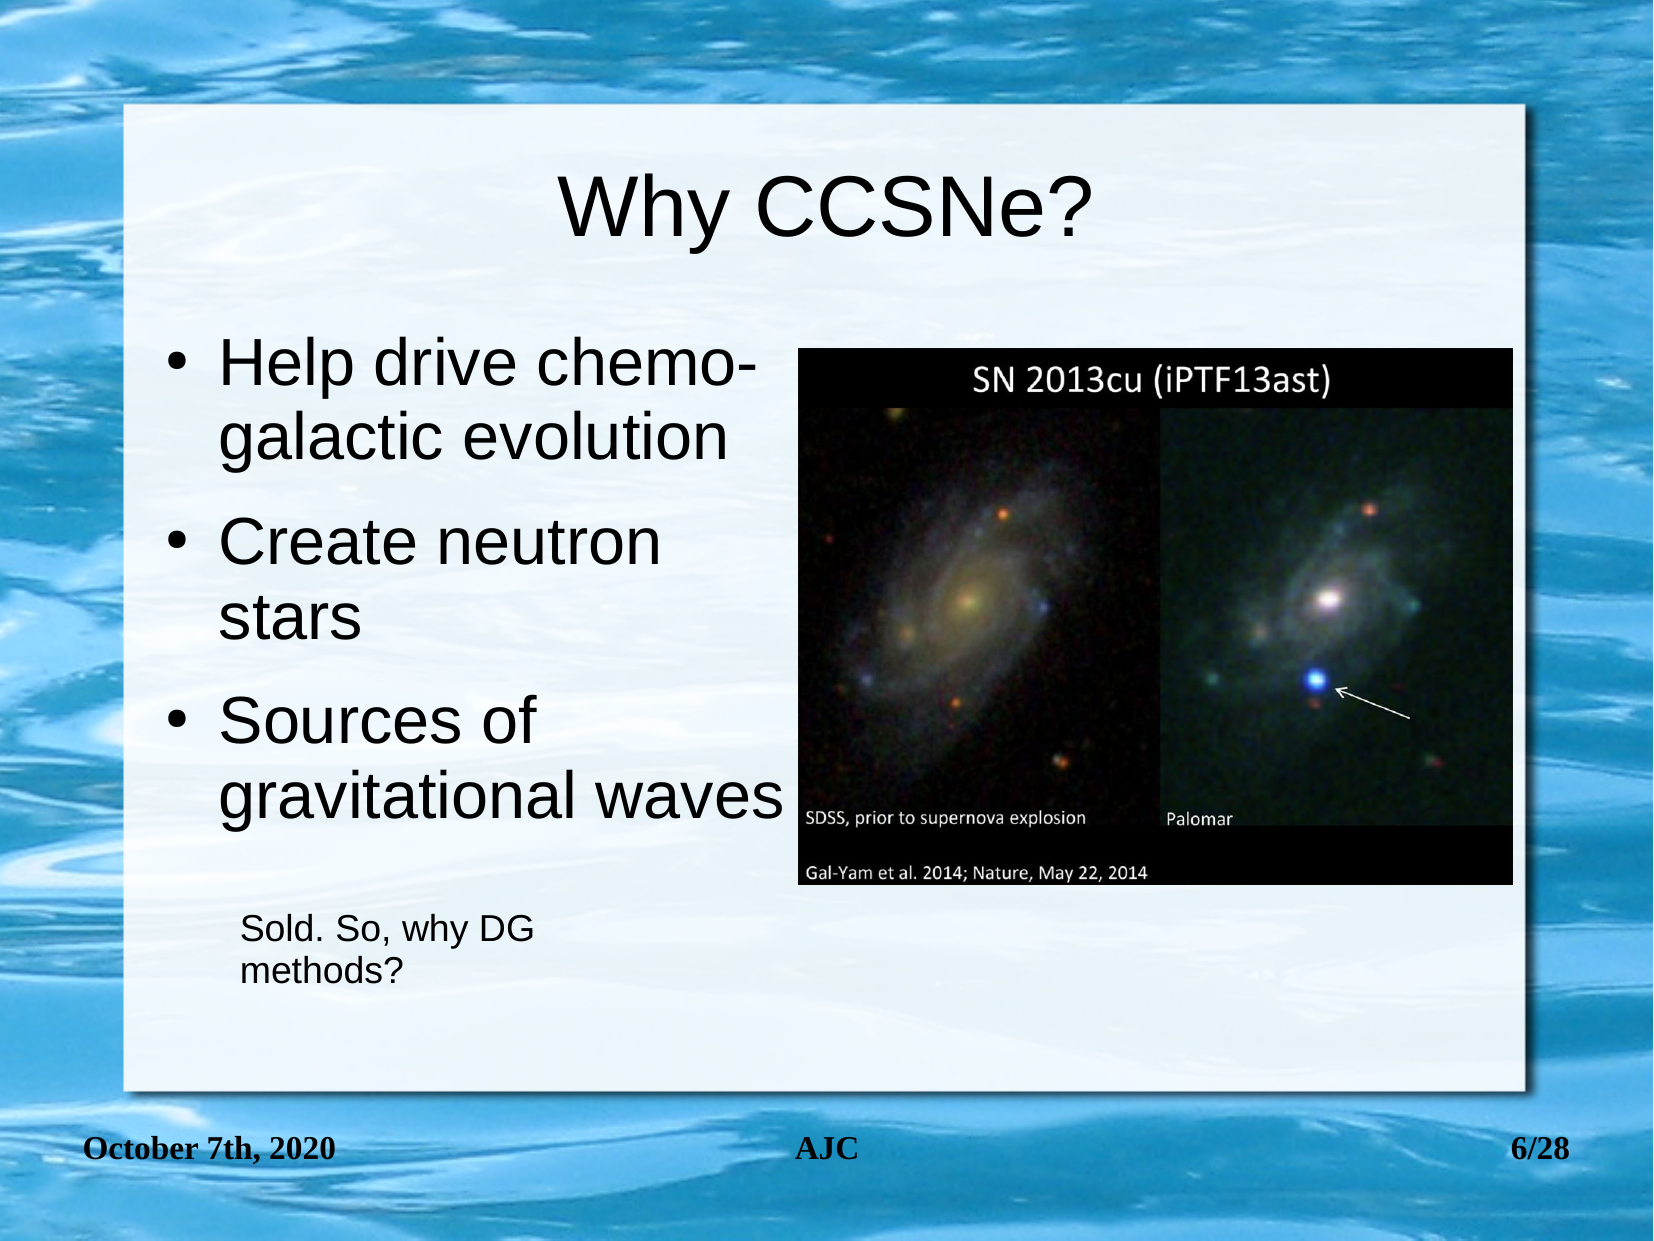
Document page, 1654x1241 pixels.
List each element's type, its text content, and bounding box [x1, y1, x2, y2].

title Why CCSNe? [147, 118, 1506, 296]
picture [0, 0, 1654, 1241]
list Help drive chemo-galactic evolution Create neutron stars Sources of gravitational waves [147, 324, 826, 1064]
text_box Sold. So, why DG methods? [225, 900, 556, 999]
